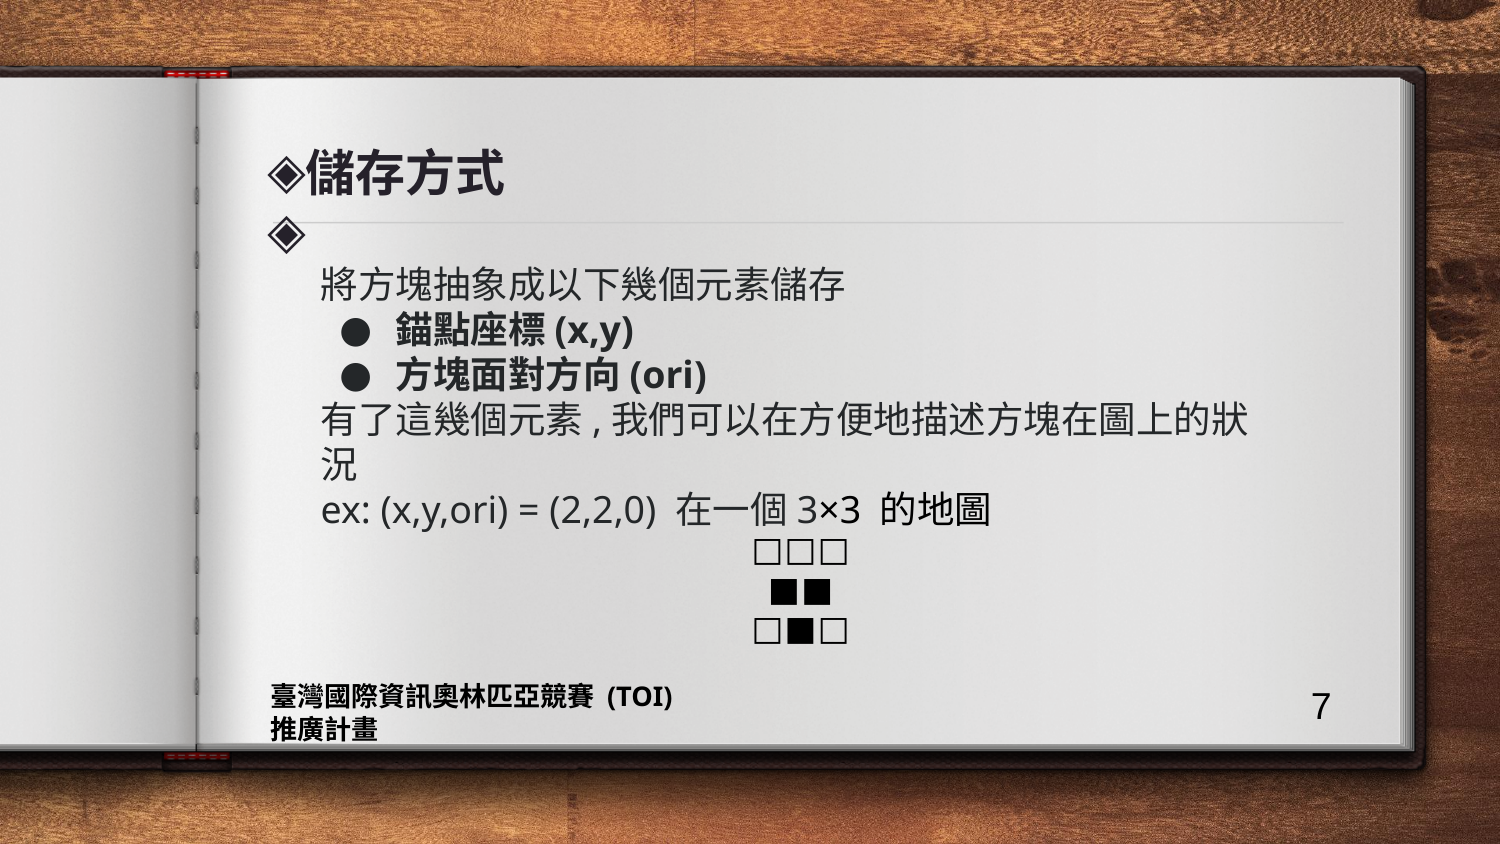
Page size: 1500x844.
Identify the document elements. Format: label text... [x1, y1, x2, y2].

text_box 儲存方式 [252, 126, 746, 216]
picture [0, 0, 1500, 844]
text_box <number> [1295, 672, 1386, 737]
text_box 將方塊抽象成以下幾個元素儲存 錨點座標(x,y) 方塊面對方向(ori) 有了這幾個元素,我們可以在方便地描述方塊在圖上的狀況 ex: (x,y,ori) = (2,2,0) 在一個3×3 的地圖 ⬜⬜⬜ ⬛❎⬛ ⬜⬛⬜ [306, 253, 1296, 630]
